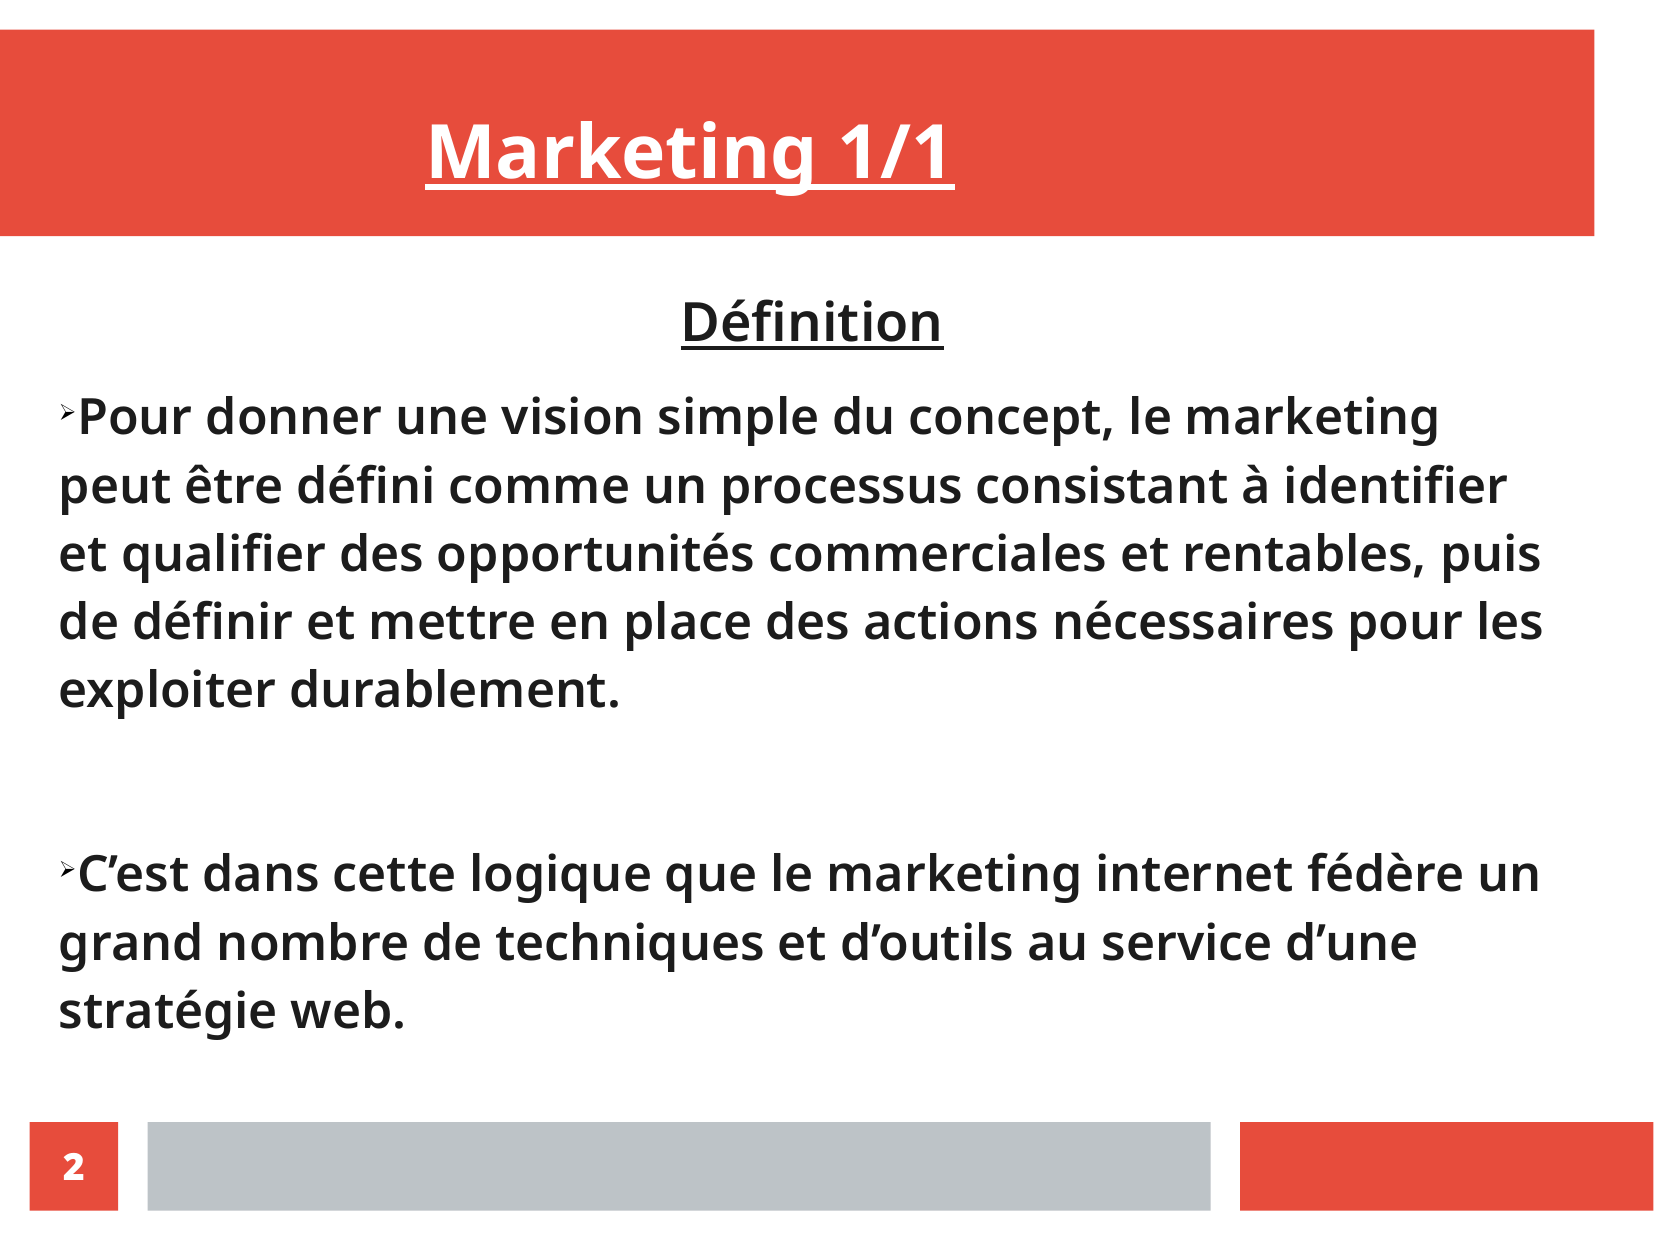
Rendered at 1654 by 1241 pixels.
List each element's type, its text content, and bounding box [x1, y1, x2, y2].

title Marketing 1/1 [389, 43, 1347, 201]
list Définition Pour donner une vision simple du concept, le marketing peut être défini comme un processus consistant à identifier et qualifier des opportunités commerciales et rentables, puis de définir et mettre en place des actions nécessaires pour les exploiter durablement. C’est dans cette logique que le marketing internet fédère un grand nombre de techniques et d’outils au service d’une stratégie web. [59, 283, 1565, 1052]
